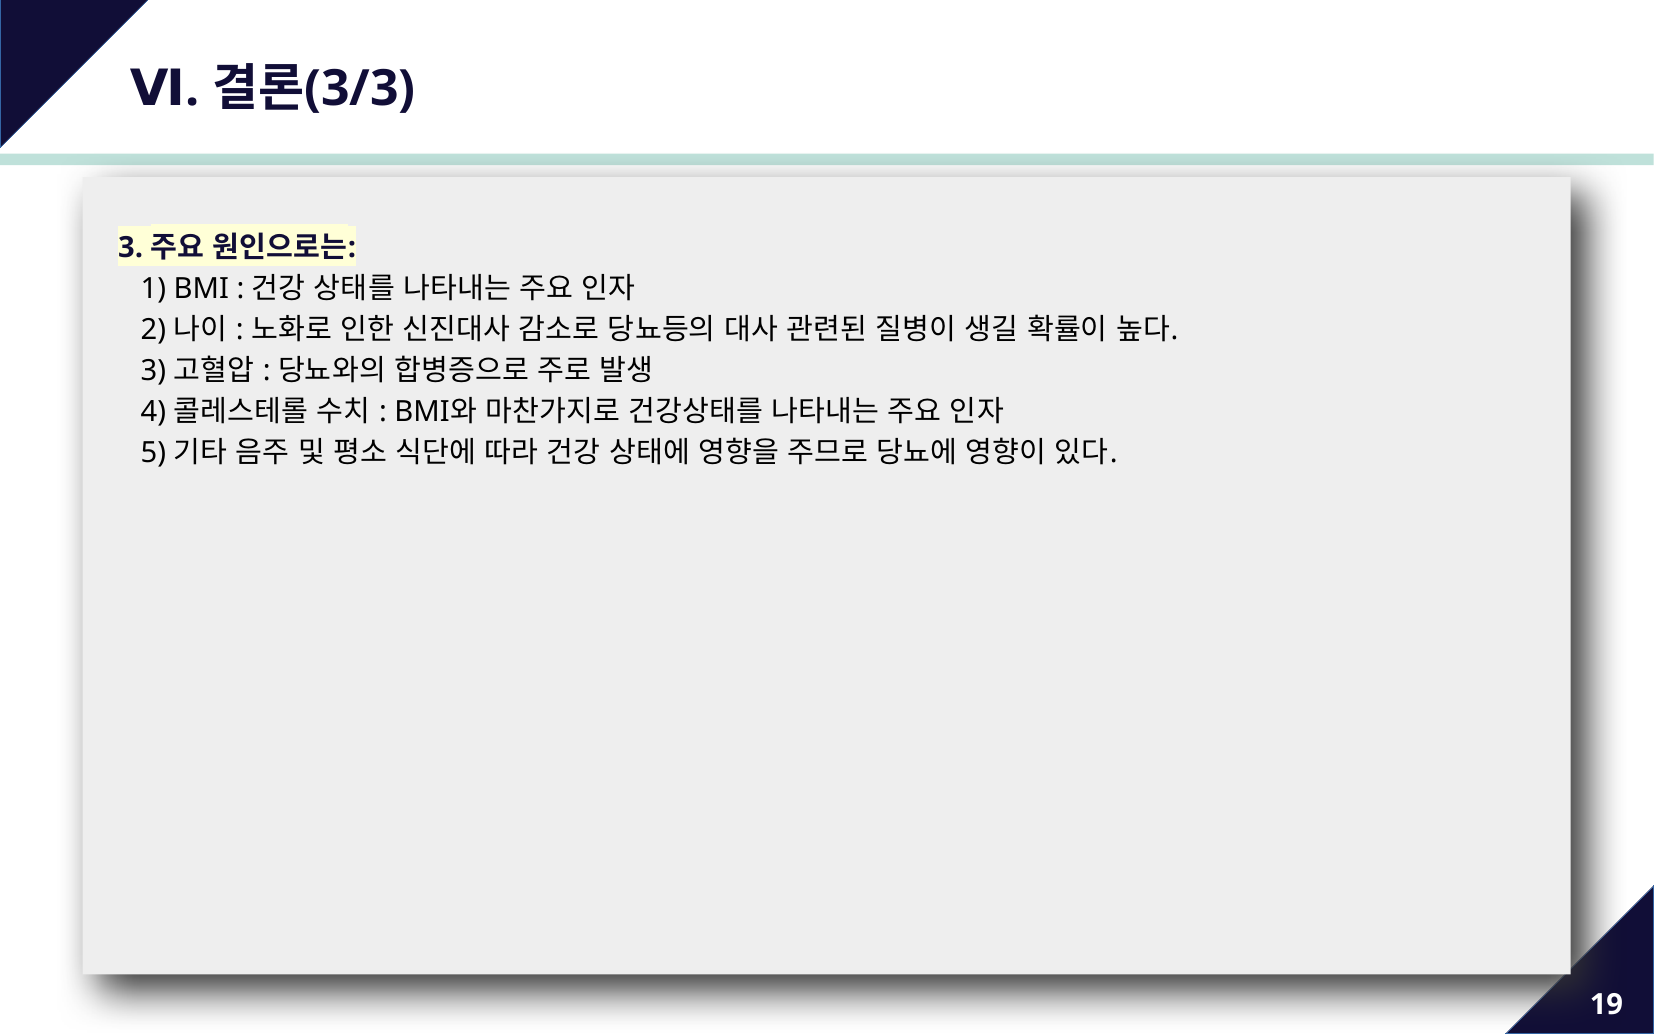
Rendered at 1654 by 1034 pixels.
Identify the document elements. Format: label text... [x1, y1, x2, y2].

text_box <숫자> [1541, 974, 1654, 1033]
title Ⅵ. 결론(3/3) [129, 41, 1618, 148]
list 3. 주요 원인으로는: 1) BMI : 건강 상태를 나타내는 주요 인자 2) 나이 : 노화로 인한 신진대사 감소로 당뇨등의 대사 관련된 질병이 생길 확률이 높다. 3) 고혈압 : 당뇨와의 합병증으로 주로 발생 4) 콜레스테롤 수치 : BMI와 마찬가지로 건강상태를 나타내는 주요 인자 5) 기타 음주 및 평소 식단에 따라 건강 상태에 영향을 주므로 당뇨에 영향이 있다. [82, 177, 1571, 975]
